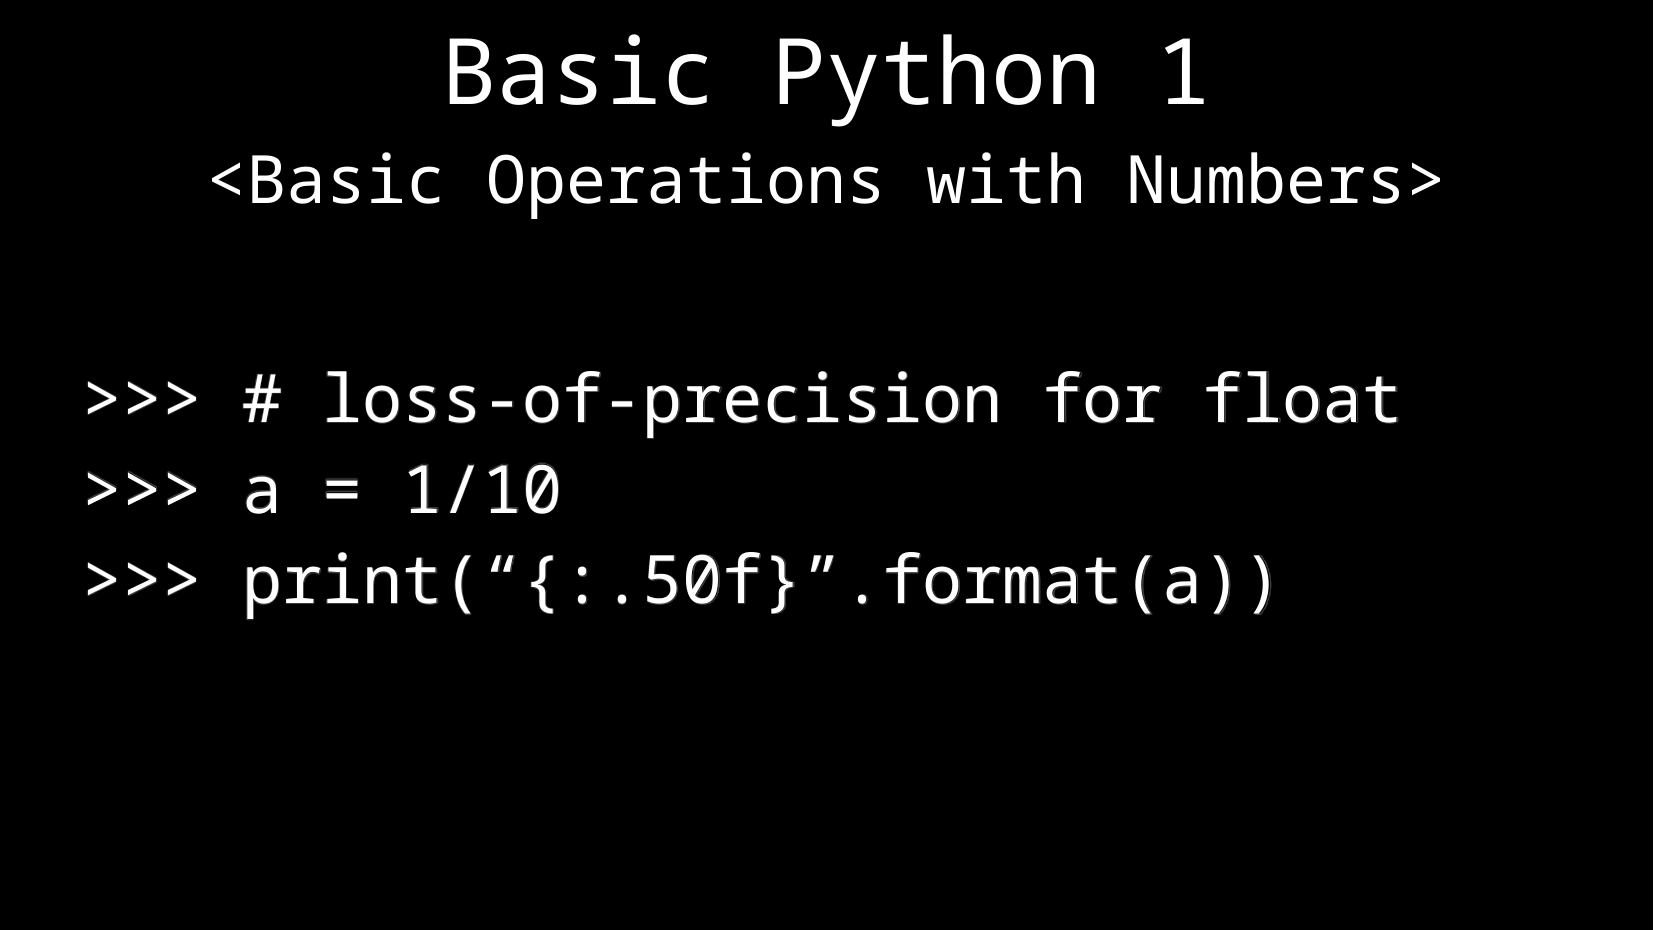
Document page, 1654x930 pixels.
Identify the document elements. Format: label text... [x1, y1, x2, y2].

title Basic Python 1 <Basic Operations with Numbers> [82, 35, 1571, 194]
subtitle >>> # loss-of-precision for float >>> a = 1/10 >>> print(“{:.50f}”.format(a)) [82, 217, 1571, 757]
